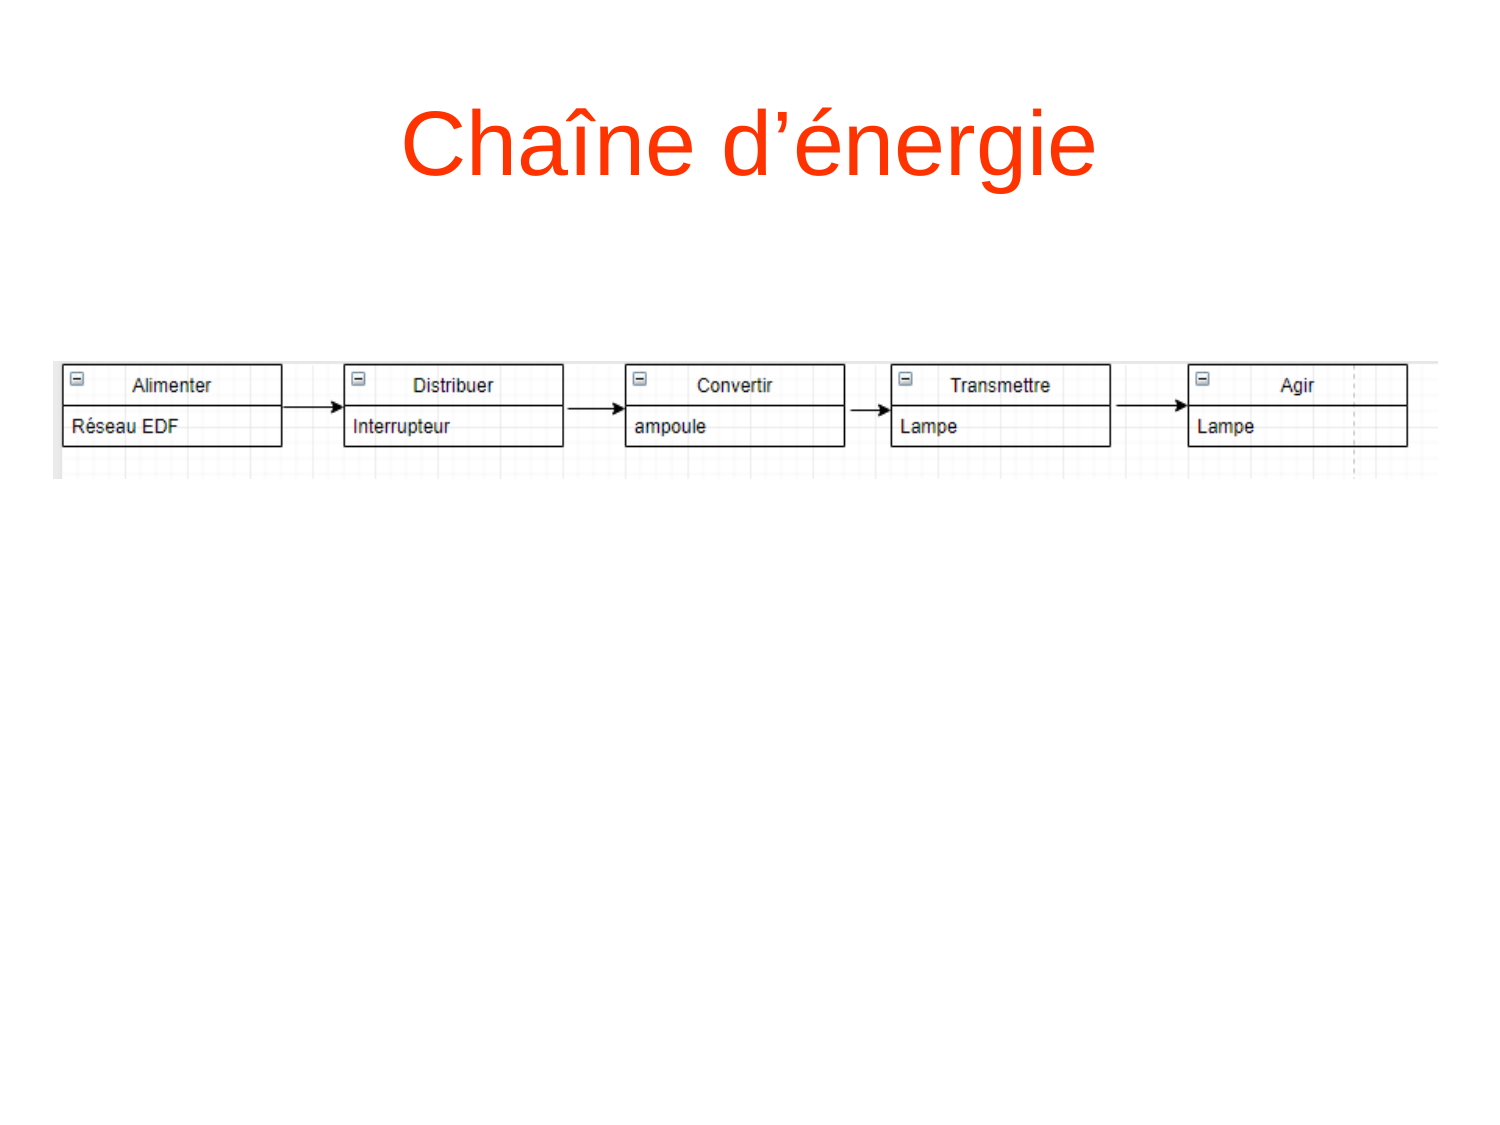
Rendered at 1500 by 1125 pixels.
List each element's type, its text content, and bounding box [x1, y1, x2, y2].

title Chaîne d’énergie [75, 45, 1426, 233]
picture [53, 361, 1438, 479]
